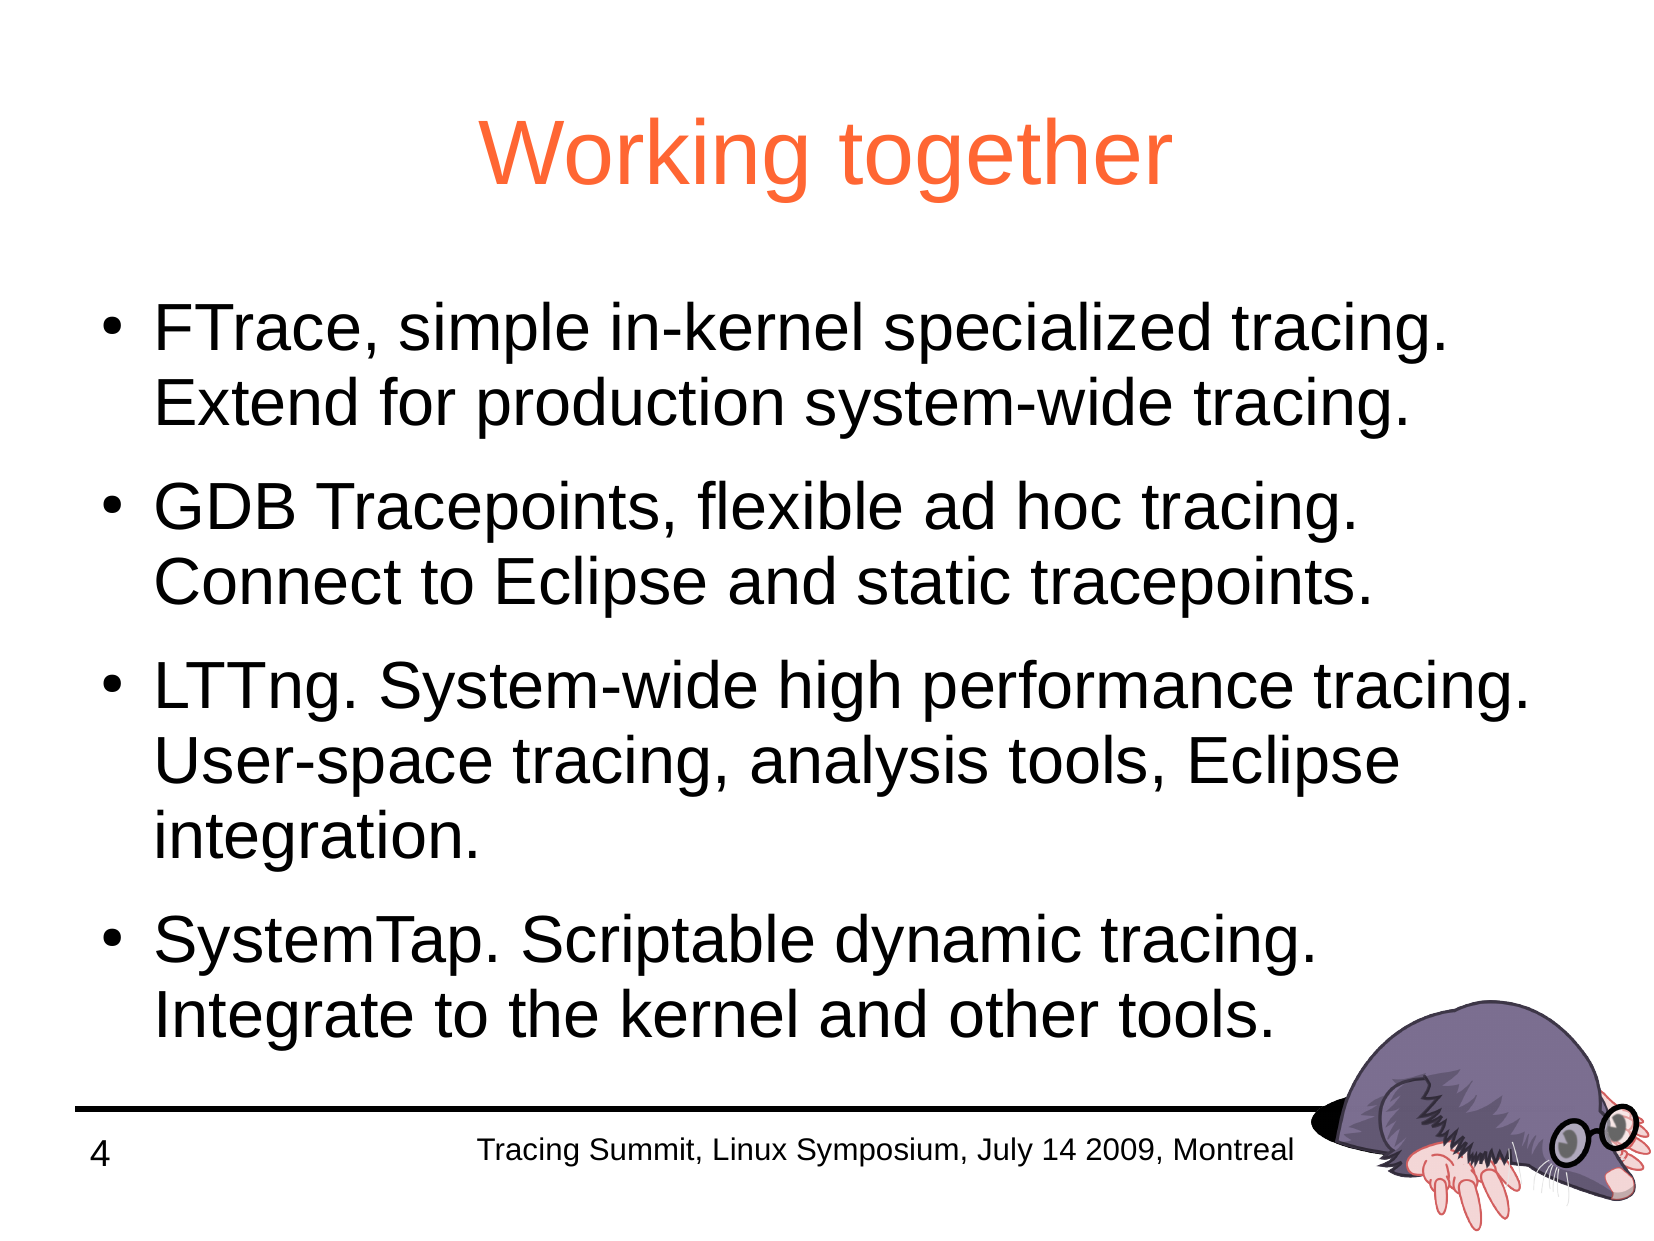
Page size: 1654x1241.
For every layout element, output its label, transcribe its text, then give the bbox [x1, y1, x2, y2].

picture [1311, 1000, 1651, 1241]
list FTrace, simple in-kernel specialized tracing. Extend for production system-wide tracing. GDB Tracepoints, flexible ad hoc tracing. Connect to Eclipse and static tracepoints. LTTng. System-wide high performance tracing. User-space tracing, analysis tools, Eclipse integration. SystemTap. Scriptable dynamic tracing. Integrate to the kernel and other tools. [82, 290, 1571, 1109]
title Working together [82, 56, 1571, 250]
